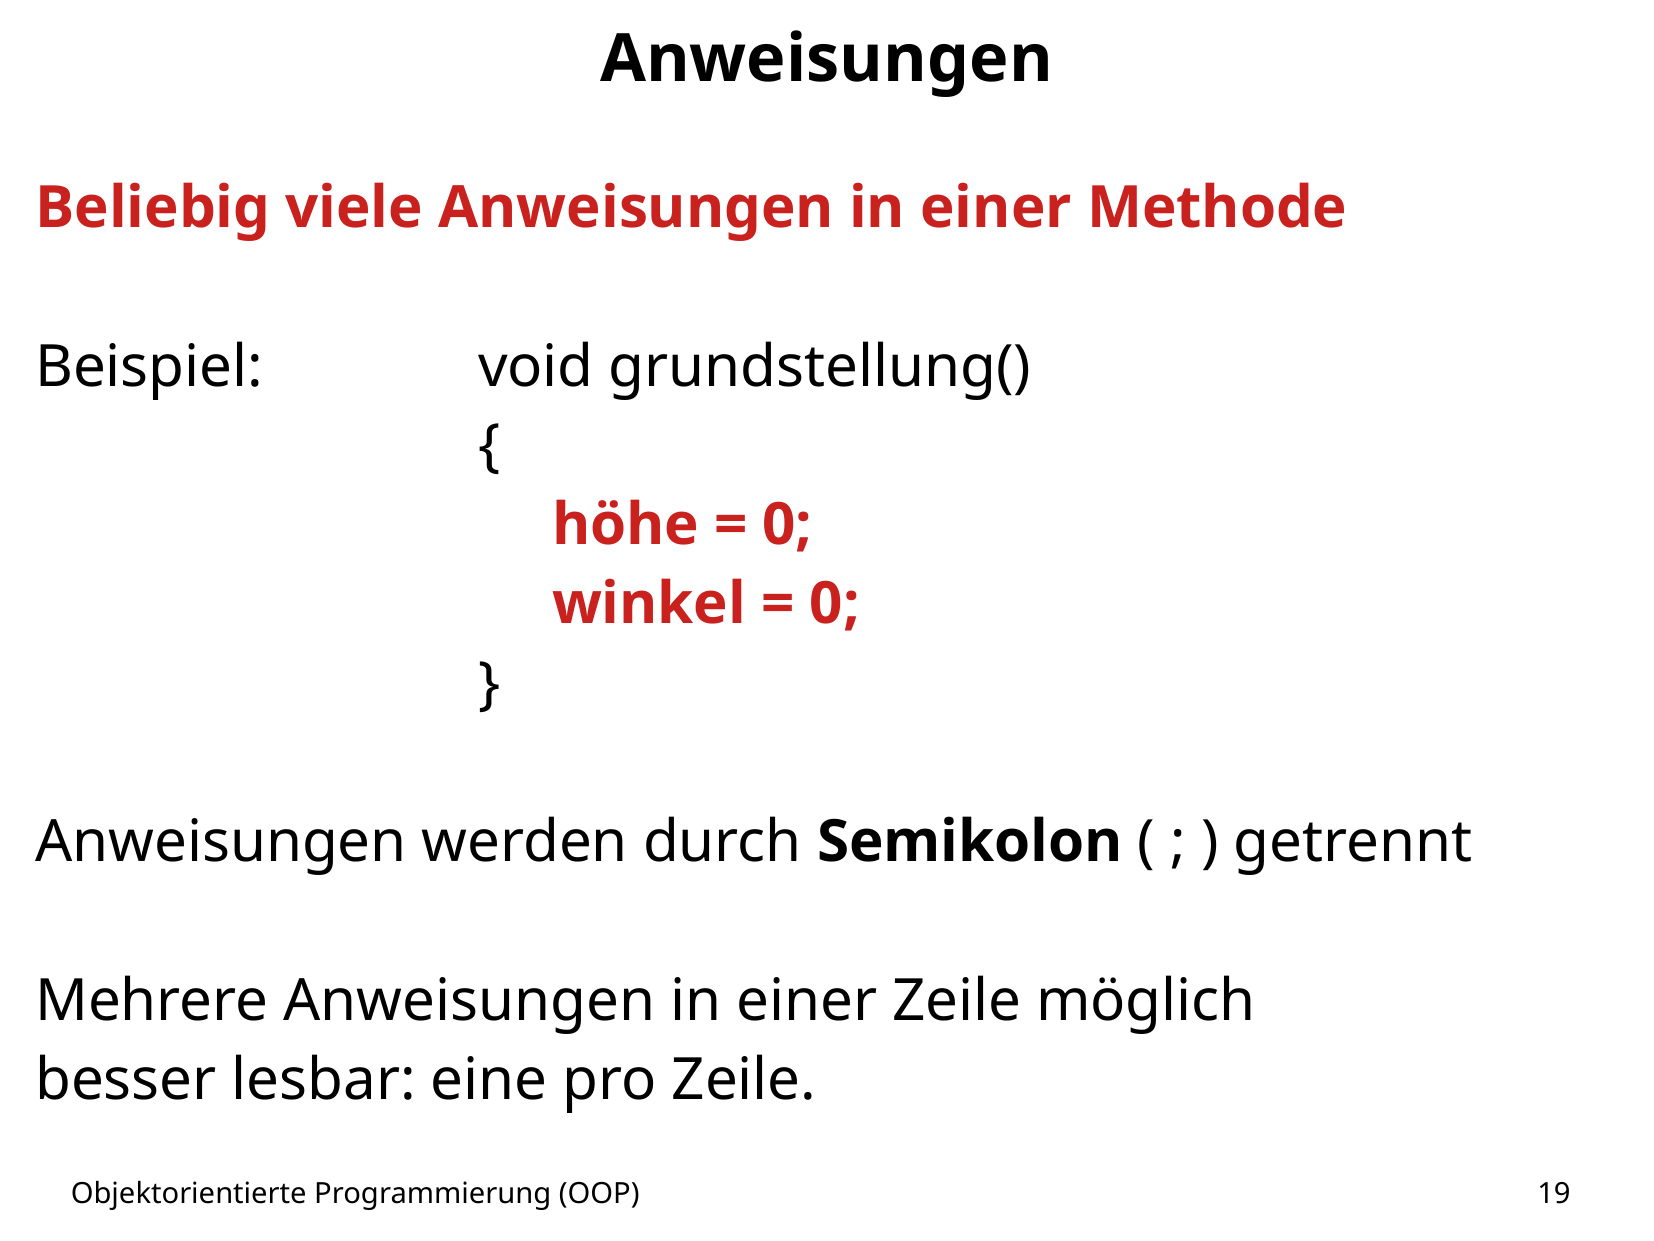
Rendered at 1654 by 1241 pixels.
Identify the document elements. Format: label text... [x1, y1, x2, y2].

list Beliebig viele Anweisungen in einer Methode Beispiel: void grundstellung() { höhe = 0; winkel = 0; } Anweisungen werden durch Semikolon ( ; ) getrennt Mehrere Anweisungen in einer Zeile möglich besser lesbar: eine pro Zeile. [35, 165, 1630, 1205]
title Anweisungen [0, 5, 1654, 107]
